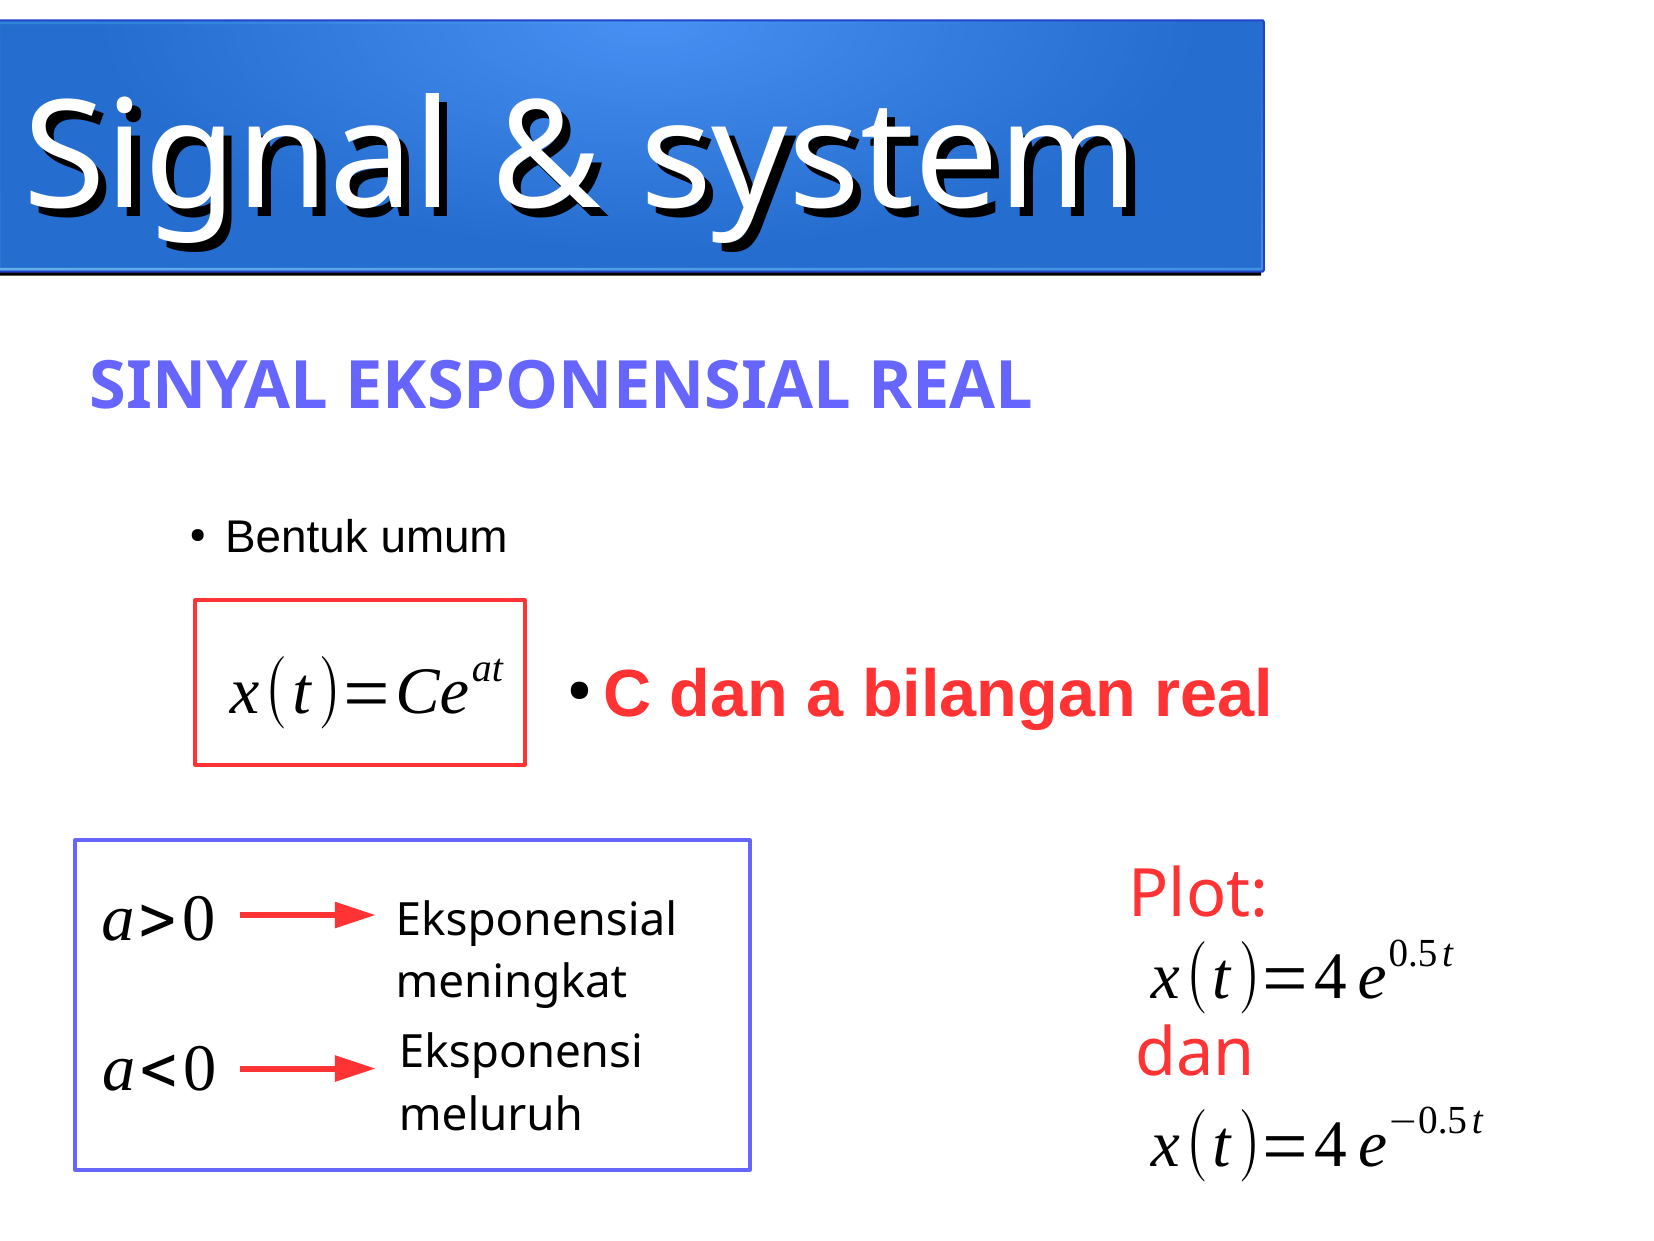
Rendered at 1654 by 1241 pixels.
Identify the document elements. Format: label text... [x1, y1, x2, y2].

chart [93, 881, 223, 956]
chart [94, 1031, 223, 1106]
title Signal & system [23, 0, 1323, 325]
chart [1140, 930, 1463, 1018]
text_box dan [1120, 997, 1276, 1168]
chart [218, 645, 512, 733]
chart [1140, 1097, 1492, 1186]
text_box Plot: [1113, 837, 1292, 1009]
text_box Eksponensial meningkat [380, 878, 725, 1001]
text_box Eksponensi meluruh [384, 1010, 679, 1133]
text_box Bentuk umum [174, 503, 523, 571]
text_box C dan a bilangan real [552, 648, 1290, 738]
text_box SINYAL EKSPONENSIAL REAL [75, 330, 1206, 423]
